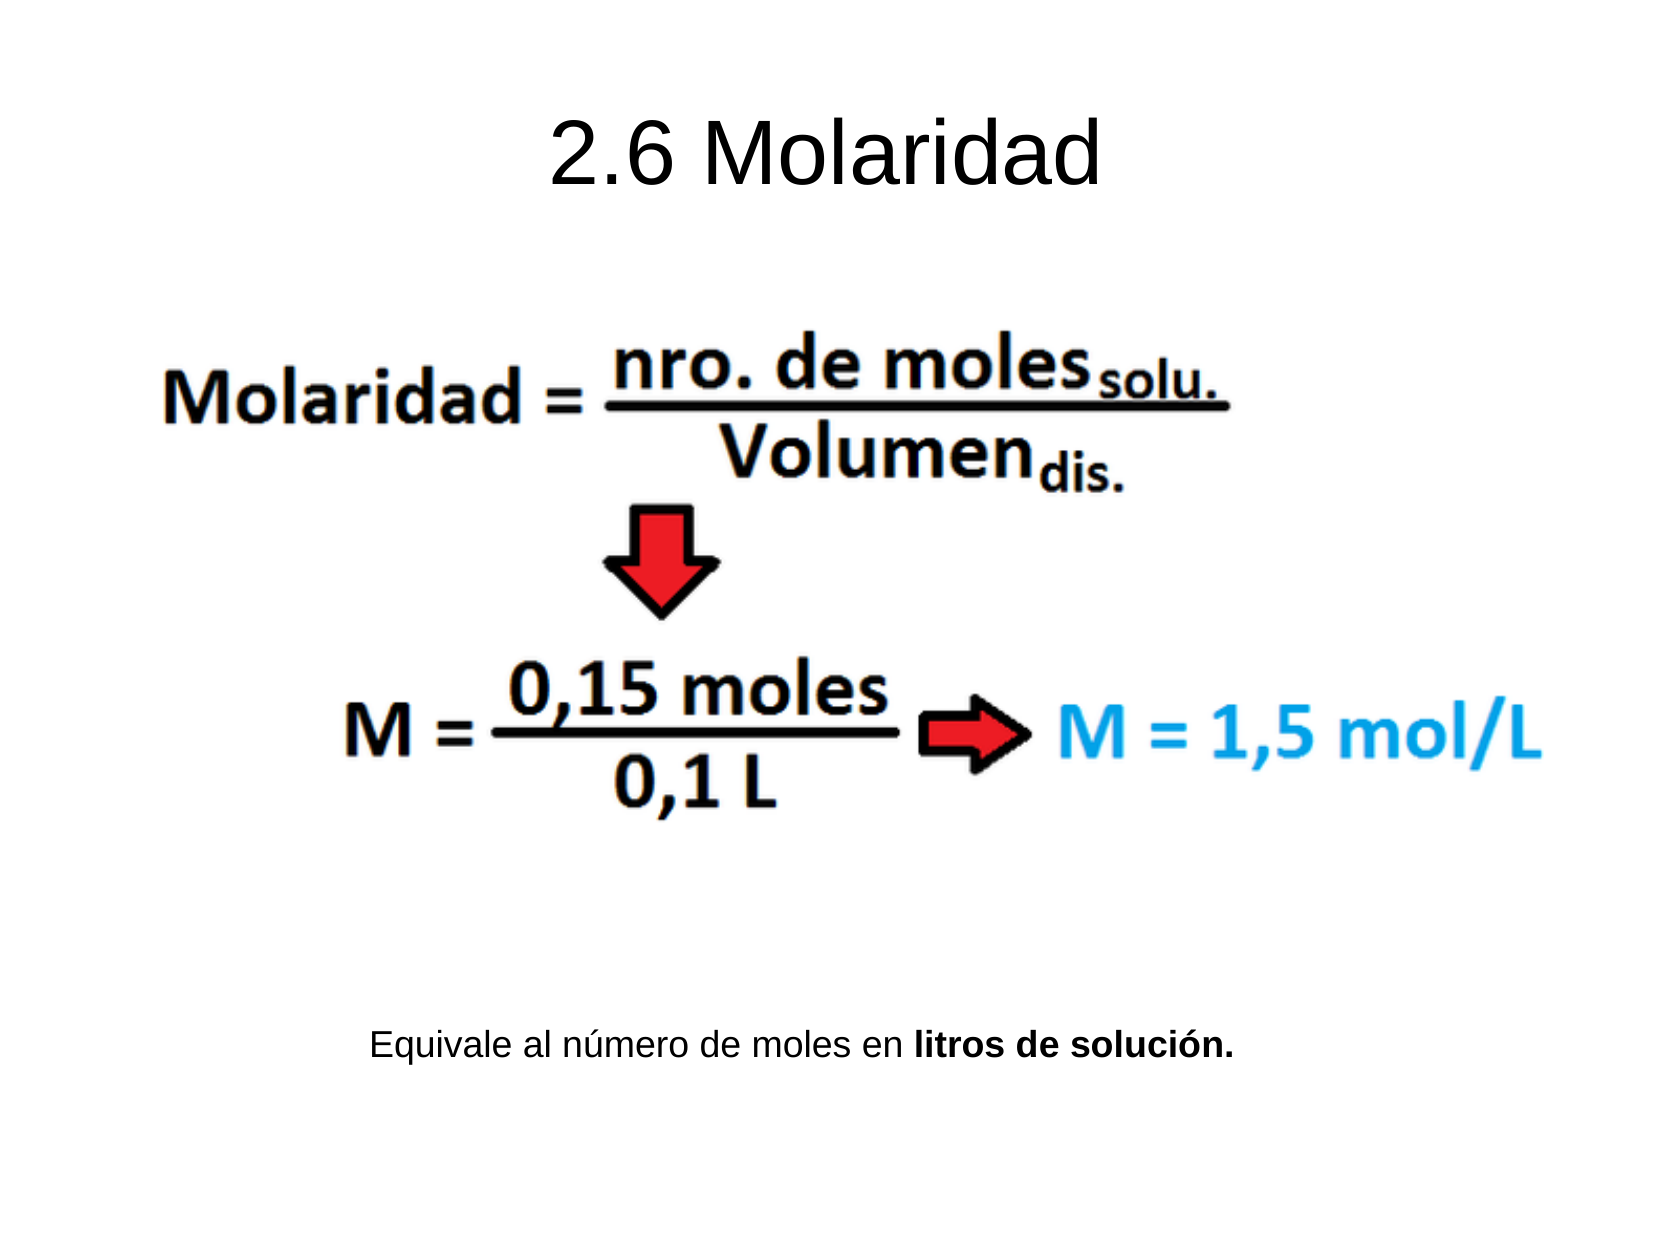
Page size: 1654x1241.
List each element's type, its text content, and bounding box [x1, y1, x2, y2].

title 2.6 Molaridad [82, 49, 1571, 257]
text_box Equivale al número de moles en litros de solución. [354, 1015, 1251, 1073]
picture [158, 321, 1548, 833]
